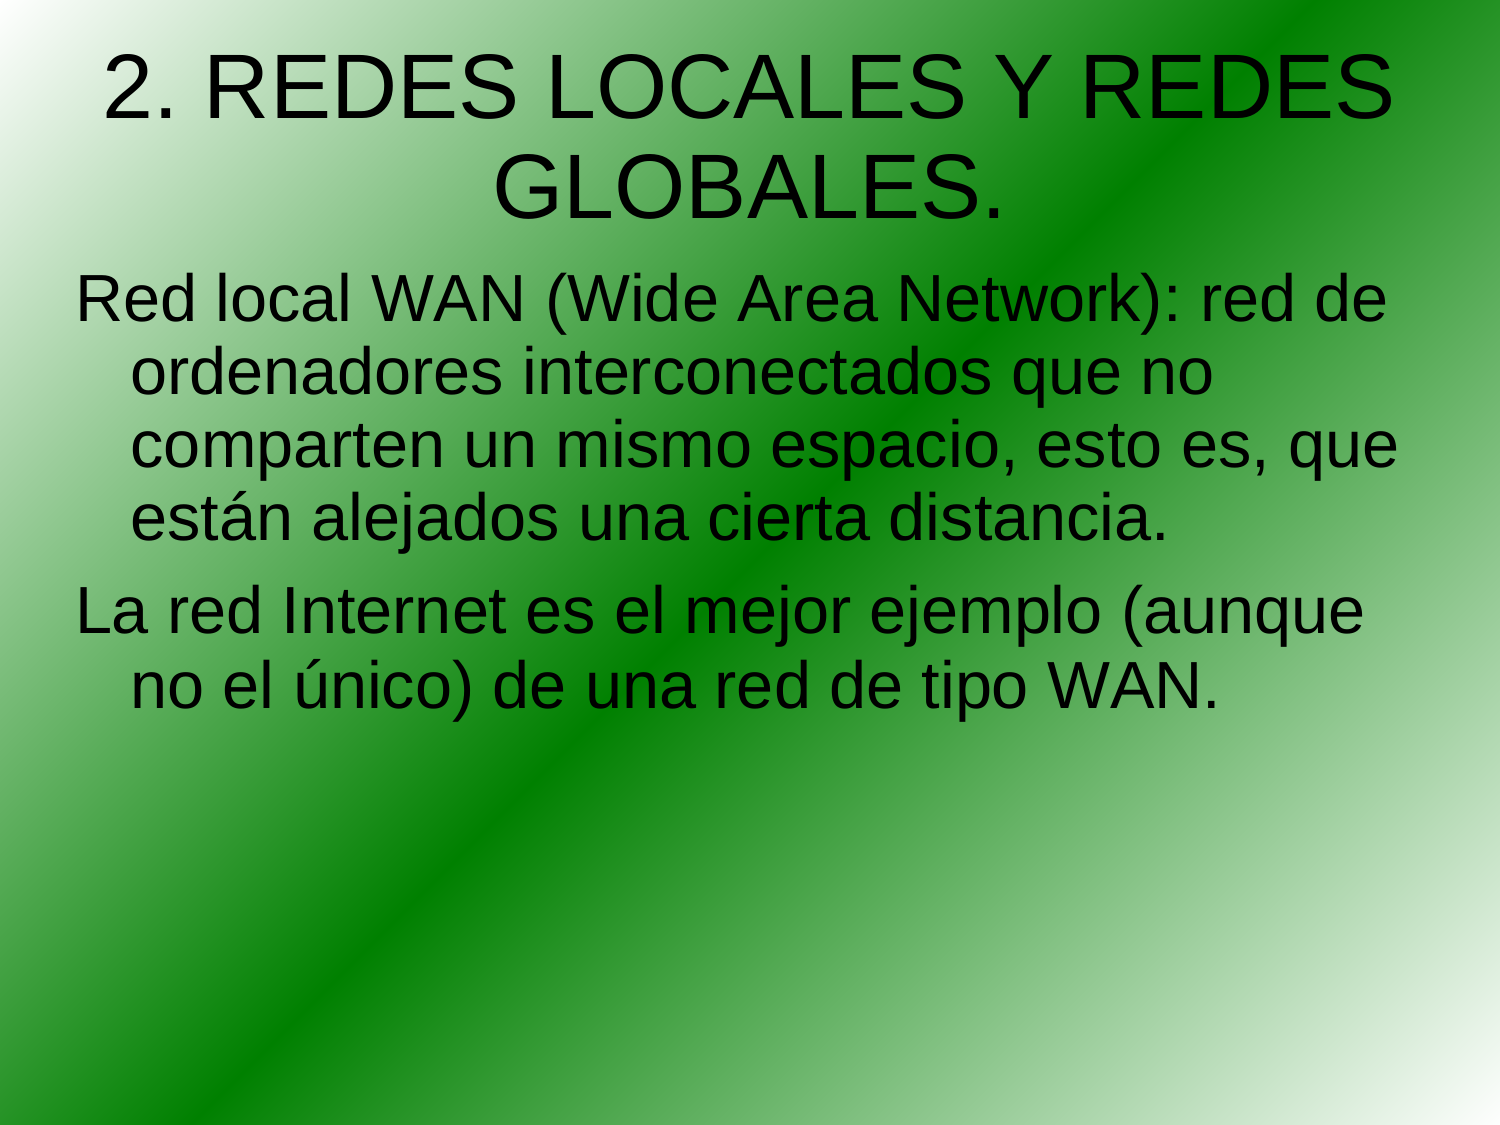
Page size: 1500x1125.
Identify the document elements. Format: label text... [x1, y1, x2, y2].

list Red local WAN (Wide Area Network): red de ordenadores interconectados que no comparten un mismo espacio, esto es, que están alejados una cierta distancia. La red Internet es el mejor ejemplo (aunque no el único) de una red de tipo WAN. [75, 262, 1425, 991]
title 2. REDES LOCALES Y REDES GLOBALES. [75, 25, 1425, 252]
